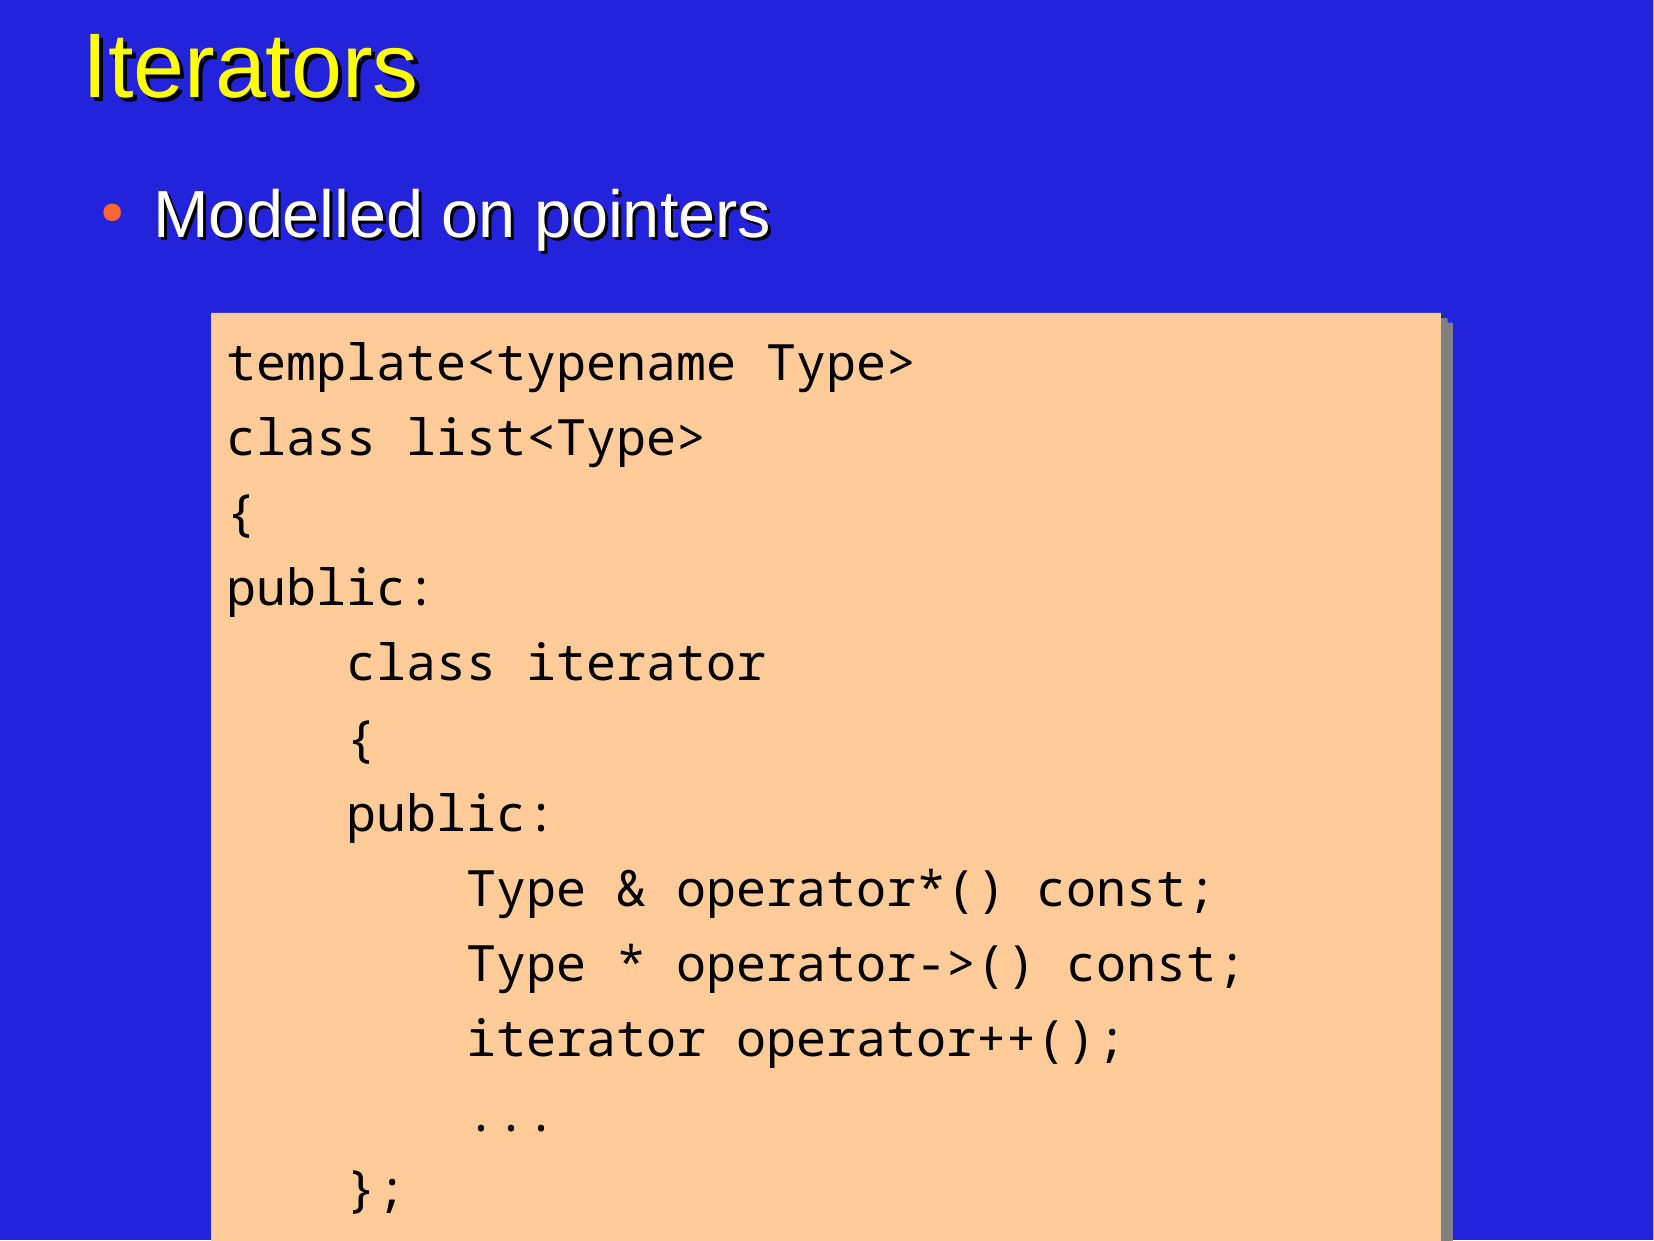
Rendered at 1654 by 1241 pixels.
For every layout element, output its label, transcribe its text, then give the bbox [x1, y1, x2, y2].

title Iterators [82, 2, 1571, 130]
list Modelled on pointers [82, 177, 1625, 1182]
text_box template<typename Type> class list<Type> { public: class iterator { public: Type & operator*() const; Type * operator->() const; iterator operator++(); ... }; bool operator==(iterator, iterator); bool operator!=(iterator, iterator); }; [211, 312, 1441, 1241]
